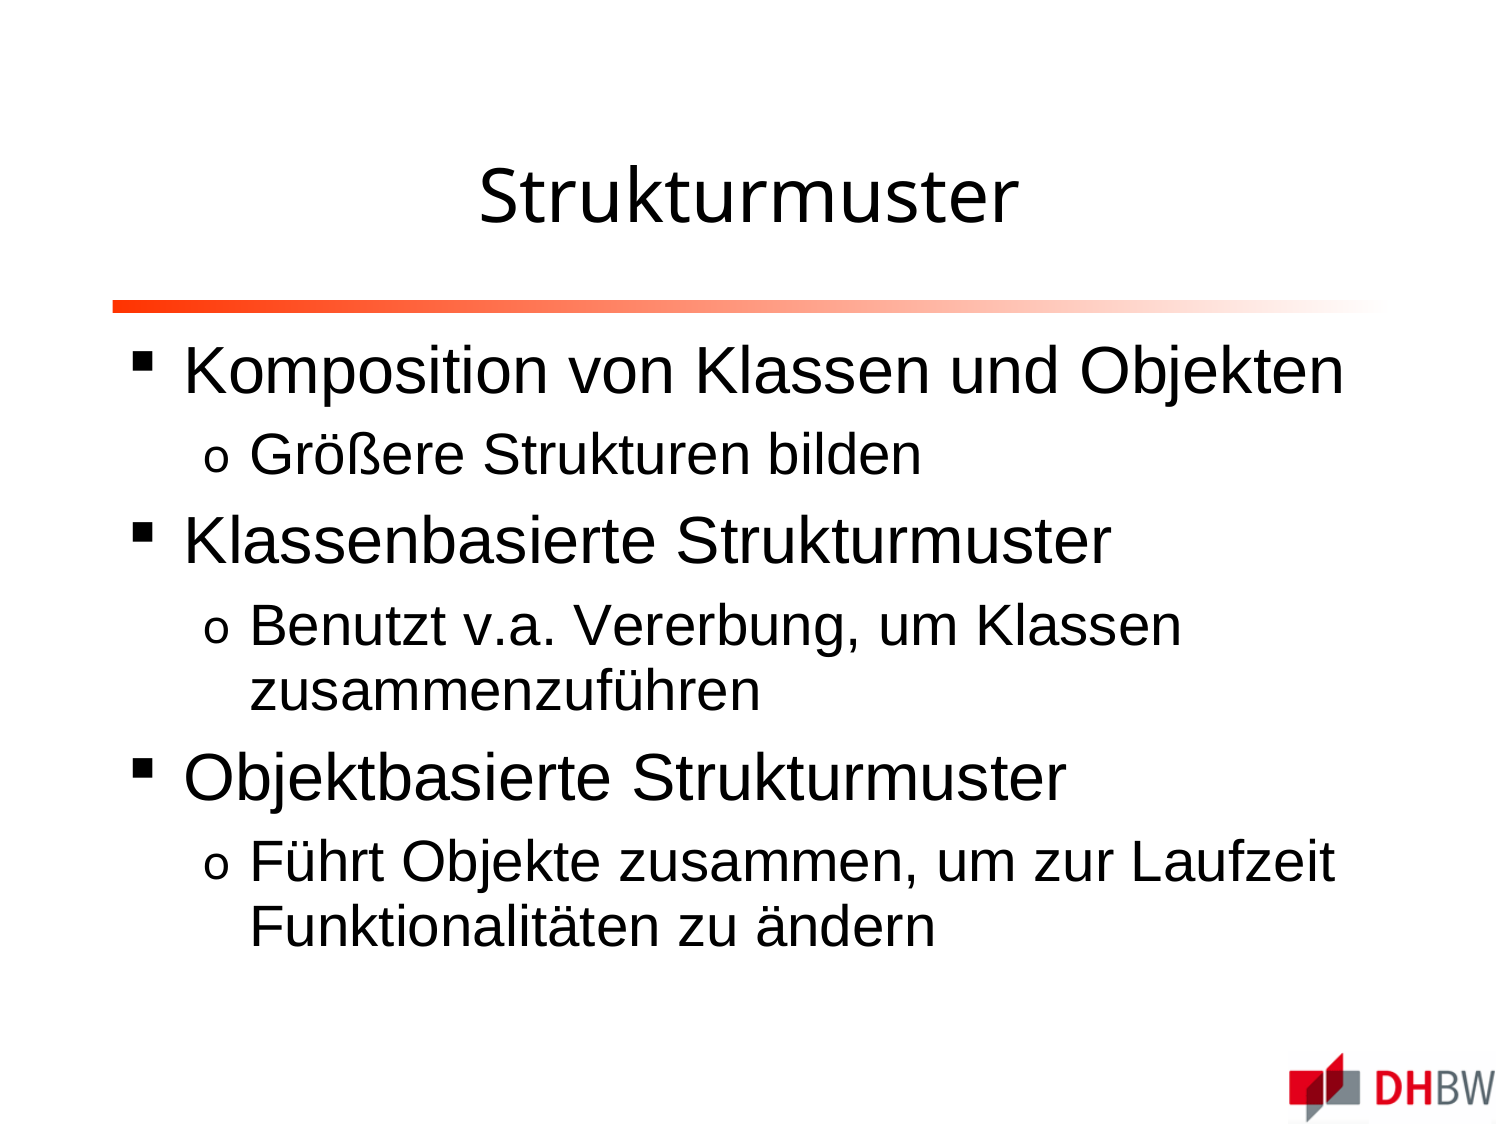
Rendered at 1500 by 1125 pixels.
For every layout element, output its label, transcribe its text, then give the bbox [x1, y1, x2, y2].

list Komposition von Klassen und Objekten Größere Strukturen bilden Klassenbasierte Strukturmuster Benutzt v.a. Vererbung, um Klassen zusammenzuführen Objektbasierte Strukturmuster Führt Objekte zusammen, um zur Laufzeit Funktionalitäten zu ändern [112, 324, 1388, 1051]
title Strukturmuster [112, 99, 1388, 288]
picture [1288, 1051, 1496, 1124]
